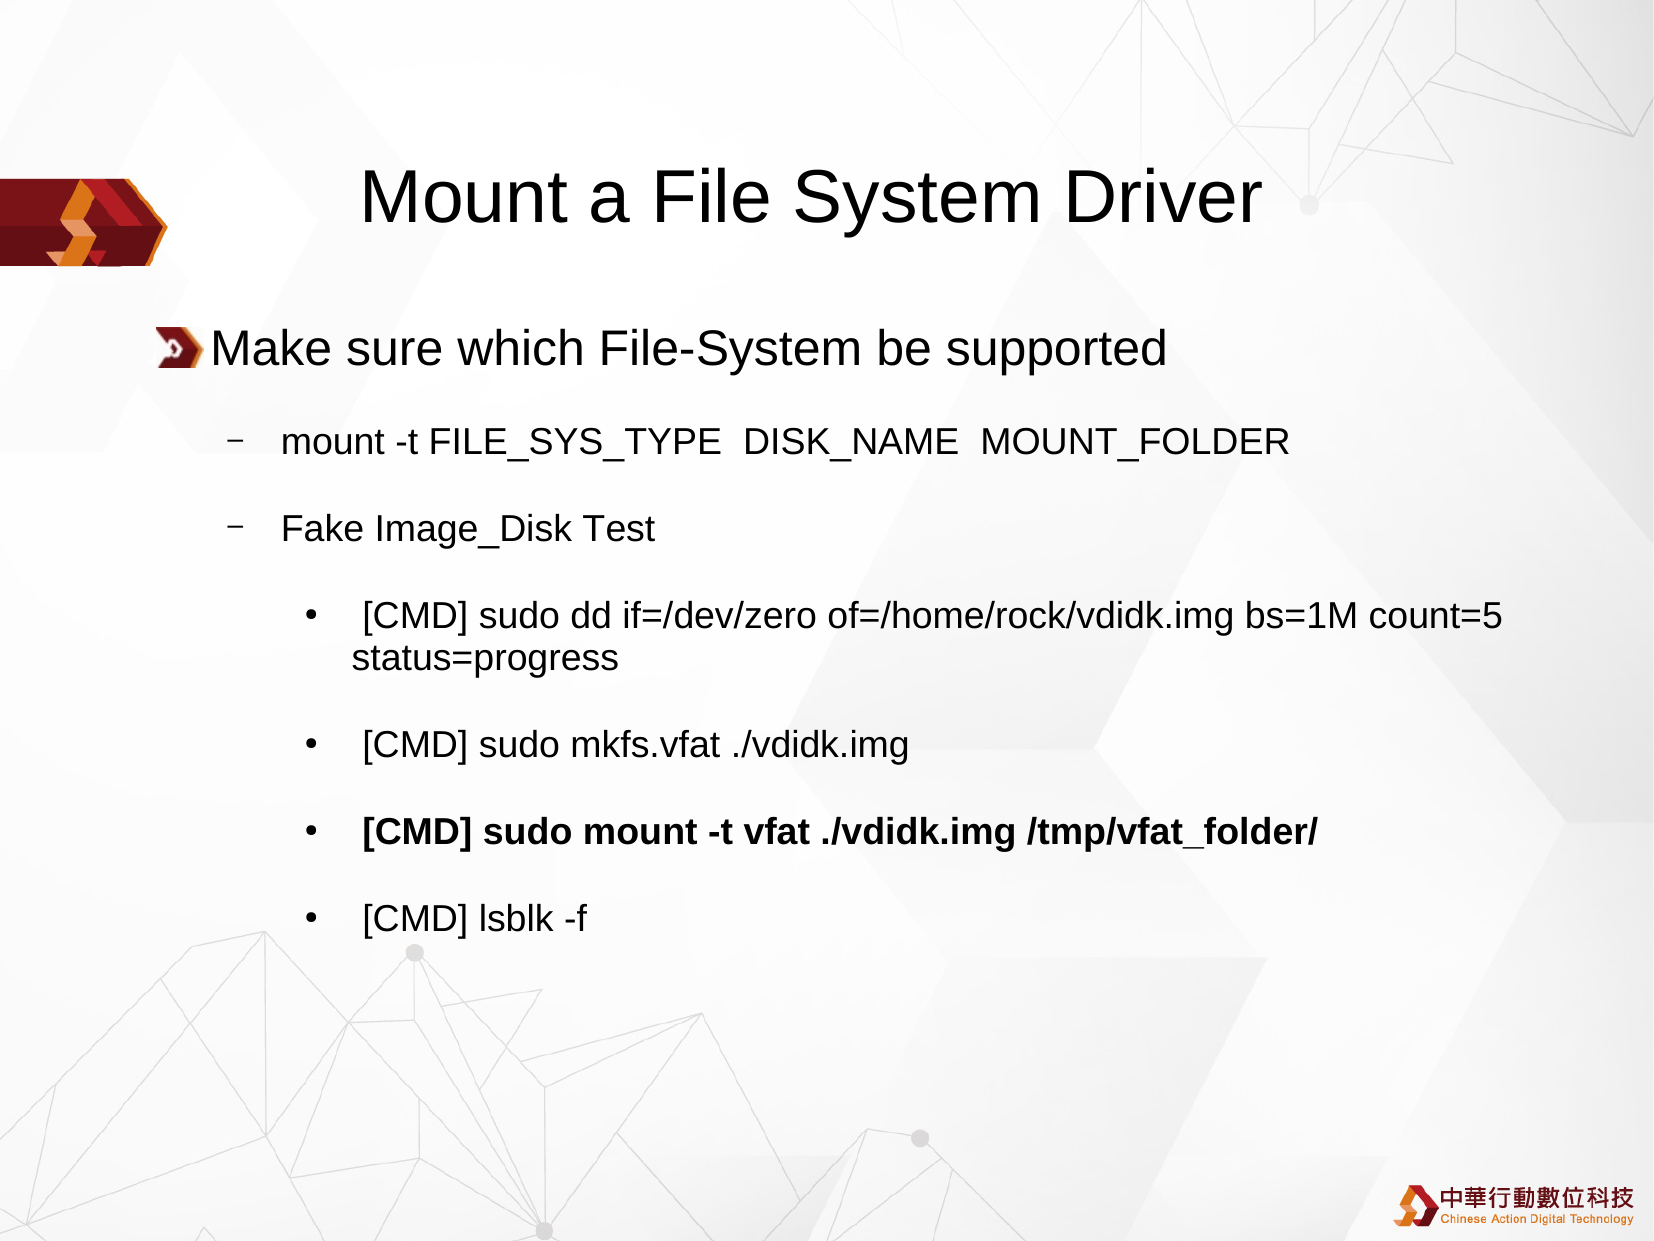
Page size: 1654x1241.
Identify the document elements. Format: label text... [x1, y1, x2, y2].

list Make sure which File-System be supported mount -t FILE_SYS_TYPE DISK_NAME MOUNT_FOLDER Fake Image_Disk Test [CMD] sudo dd if=/dev/zero of=/home/rock/vdidk.img bs=1M count=5 status=progress [CMD] sudo mkfs.vfat ./vdidk.img [CMD] sudo mount -t vfat ./vdidk.img /tmp/vfat_folder/ [CMD] lsblk -f [118, 319, 1571, 1040]
picture [0, 0, 1654, 1241]
title Mount a File System Driver [118, 112, 1506, 281]
